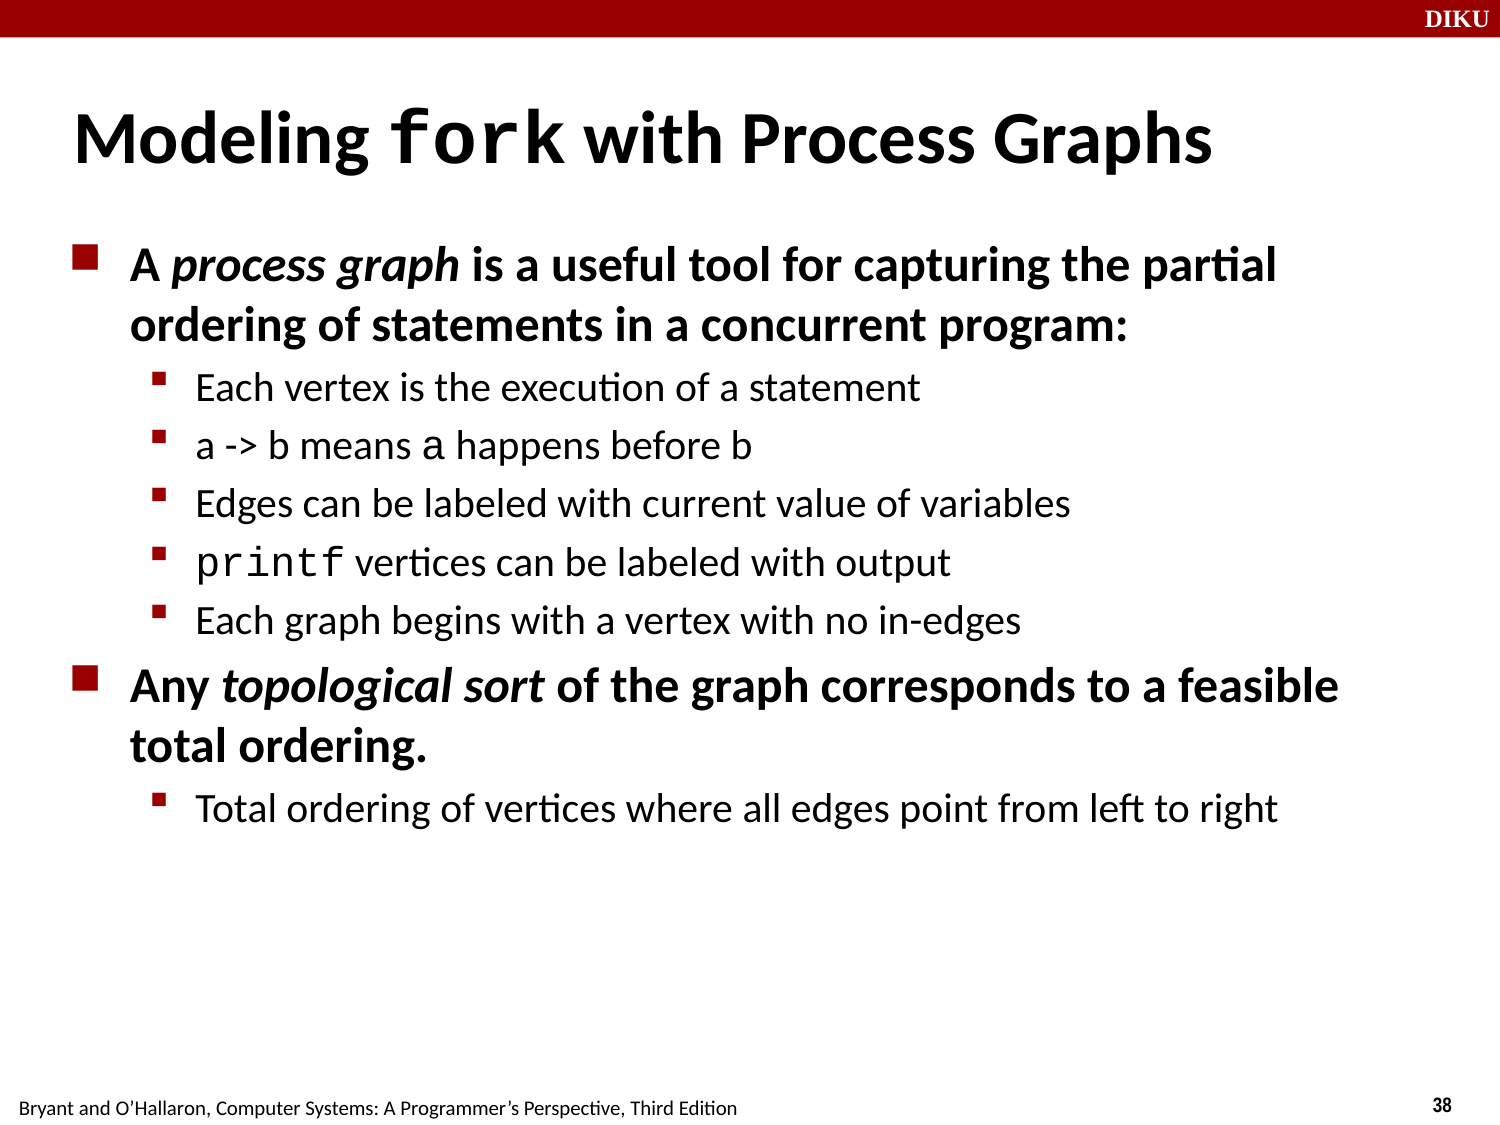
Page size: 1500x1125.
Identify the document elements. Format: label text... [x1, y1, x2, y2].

list A process graph is a useful tool for capturing the partial ordering of statements in a concurrent program: Each vertex is the execution of a statement a -> b means a happens before b Edges can be labeled with current value of variables printf vertices can be labeled with output Each graph begins with a vertex with no in-edges Any topological sort of the graph corresponds to a feasible total ordering. Total ordering of vertices where all edges point from left to right [58, 223, 1463, 988]
title Modeling fork with Process Graphs [58, 71, 1304, 197]
